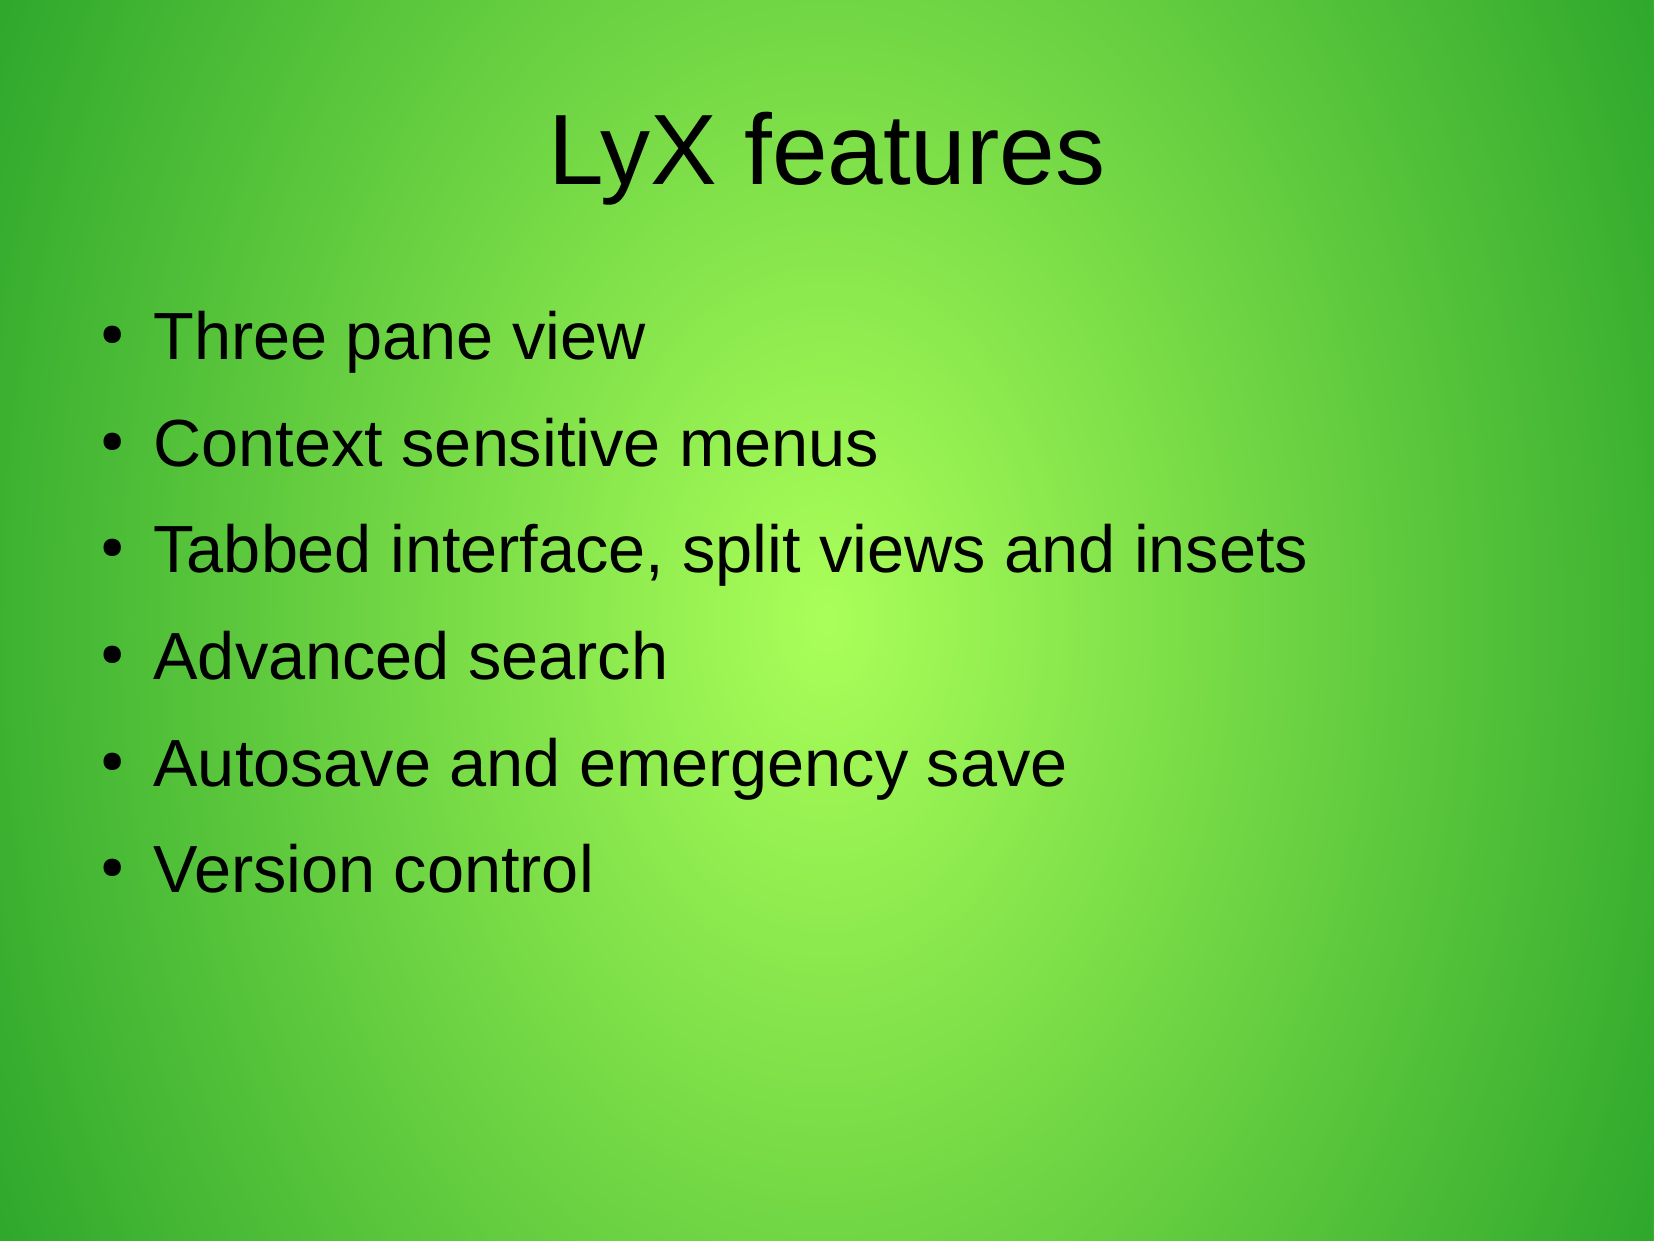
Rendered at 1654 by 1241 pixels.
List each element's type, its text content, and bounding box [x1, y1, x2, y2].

list Three pane view Context sensitive menus Tabbed interface, split views and insets Advanced search Autosave and emergency save Version control [82, 299, 1571, 1134]
title LyX features [82, 47, 1571, 252]
